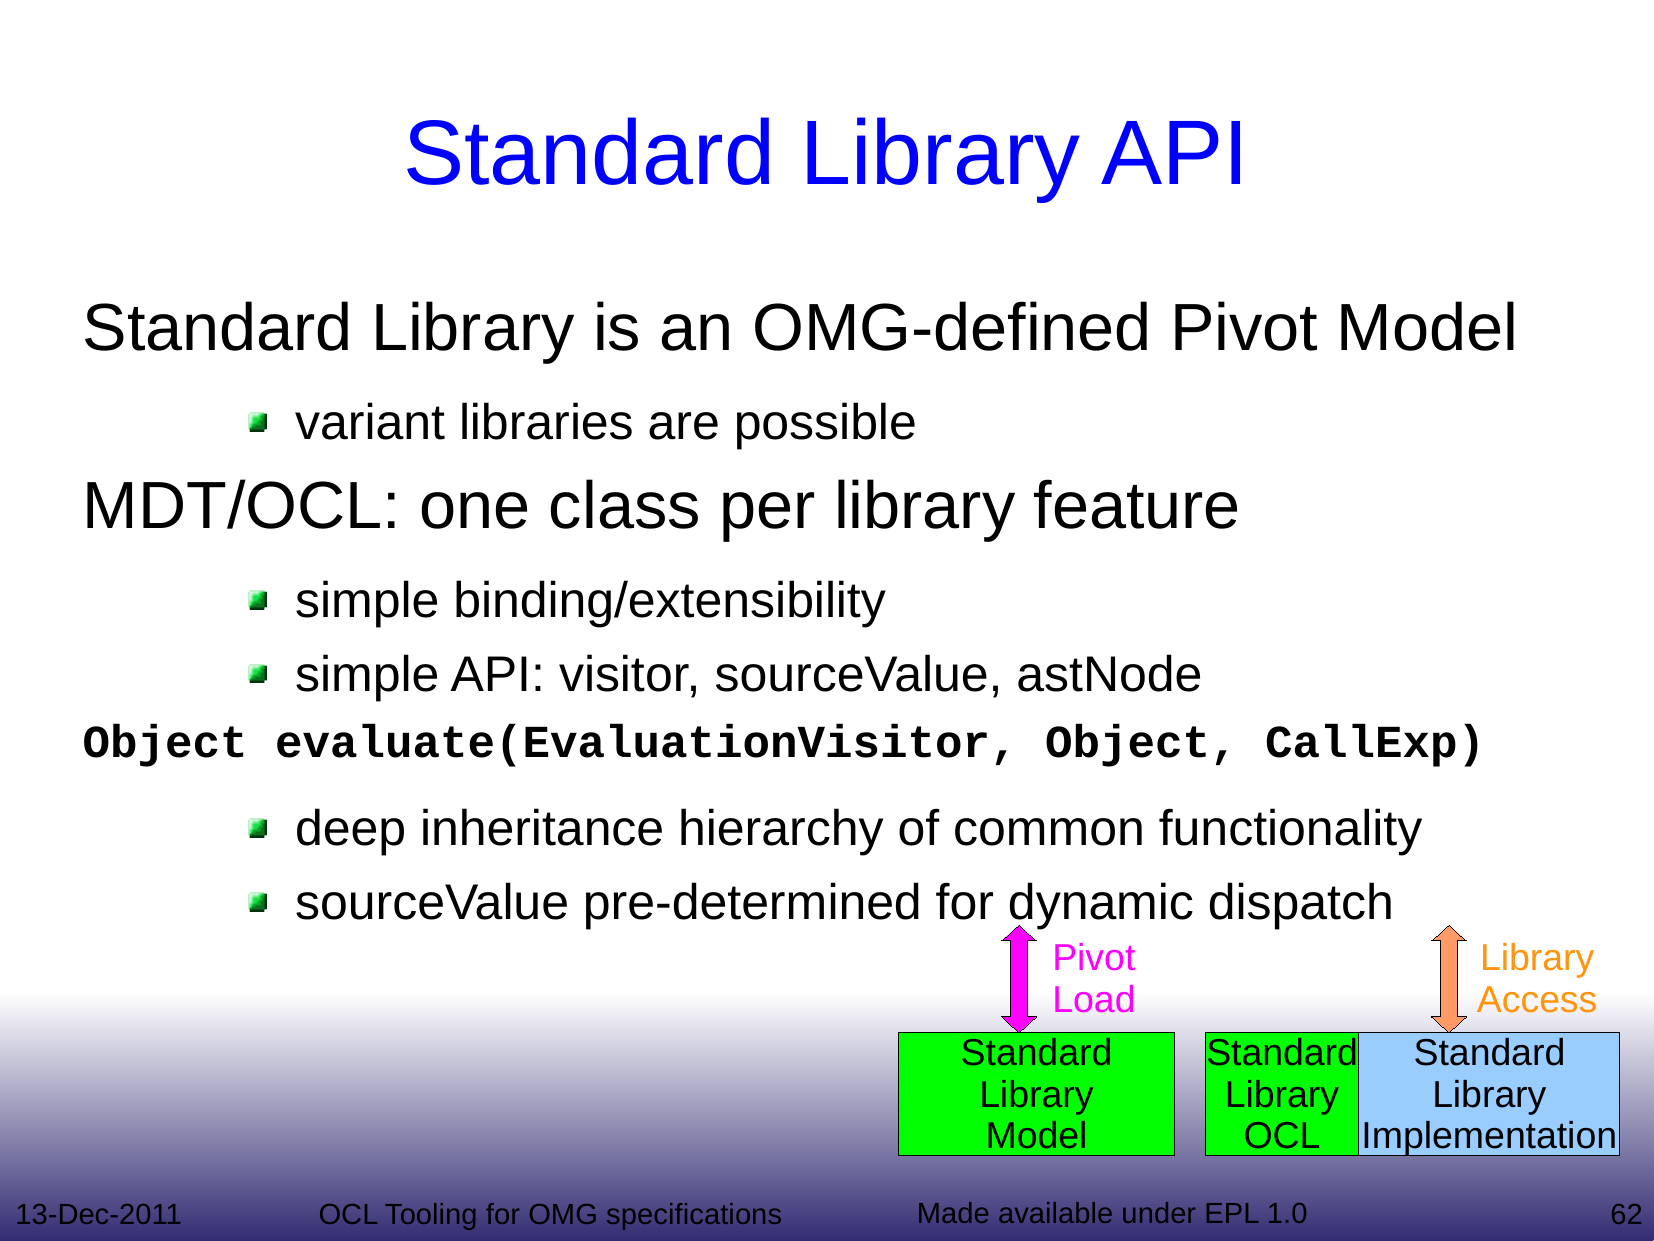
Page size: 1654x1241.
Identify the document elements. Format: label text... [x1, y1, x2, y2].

text_box Pivot Load [1028, 928, 1160, 1028]
list Standard Library is an OMG-defined Pivot Model variant libraries are possible MDT/OCL: one class per library feature simple binding/extensibility simple API: visitor, sourceValue, astNode Object evaluate(EvaluationVisitor, Object, CallExp) deep inheritance hierarchy of common functionality sourceValue pre-determined for dynamic dispatch [82, 290, 1571, 1094]
text_box Standard Library Implementation [1359, 1032, 1620, 1156]
text_box Standard Library OCL [1205, 1032, 1359, 1156]
text_box [1001, 925, 1028, 1033]
title Standard Library API [82, 56, 1571, 250]
text_box [1431, 925, 1458, 1033]
text_box Standard Library Model [898, 1032, 1175, 1156]
text_box Library Access [1458, 928, 1617, 1028]
